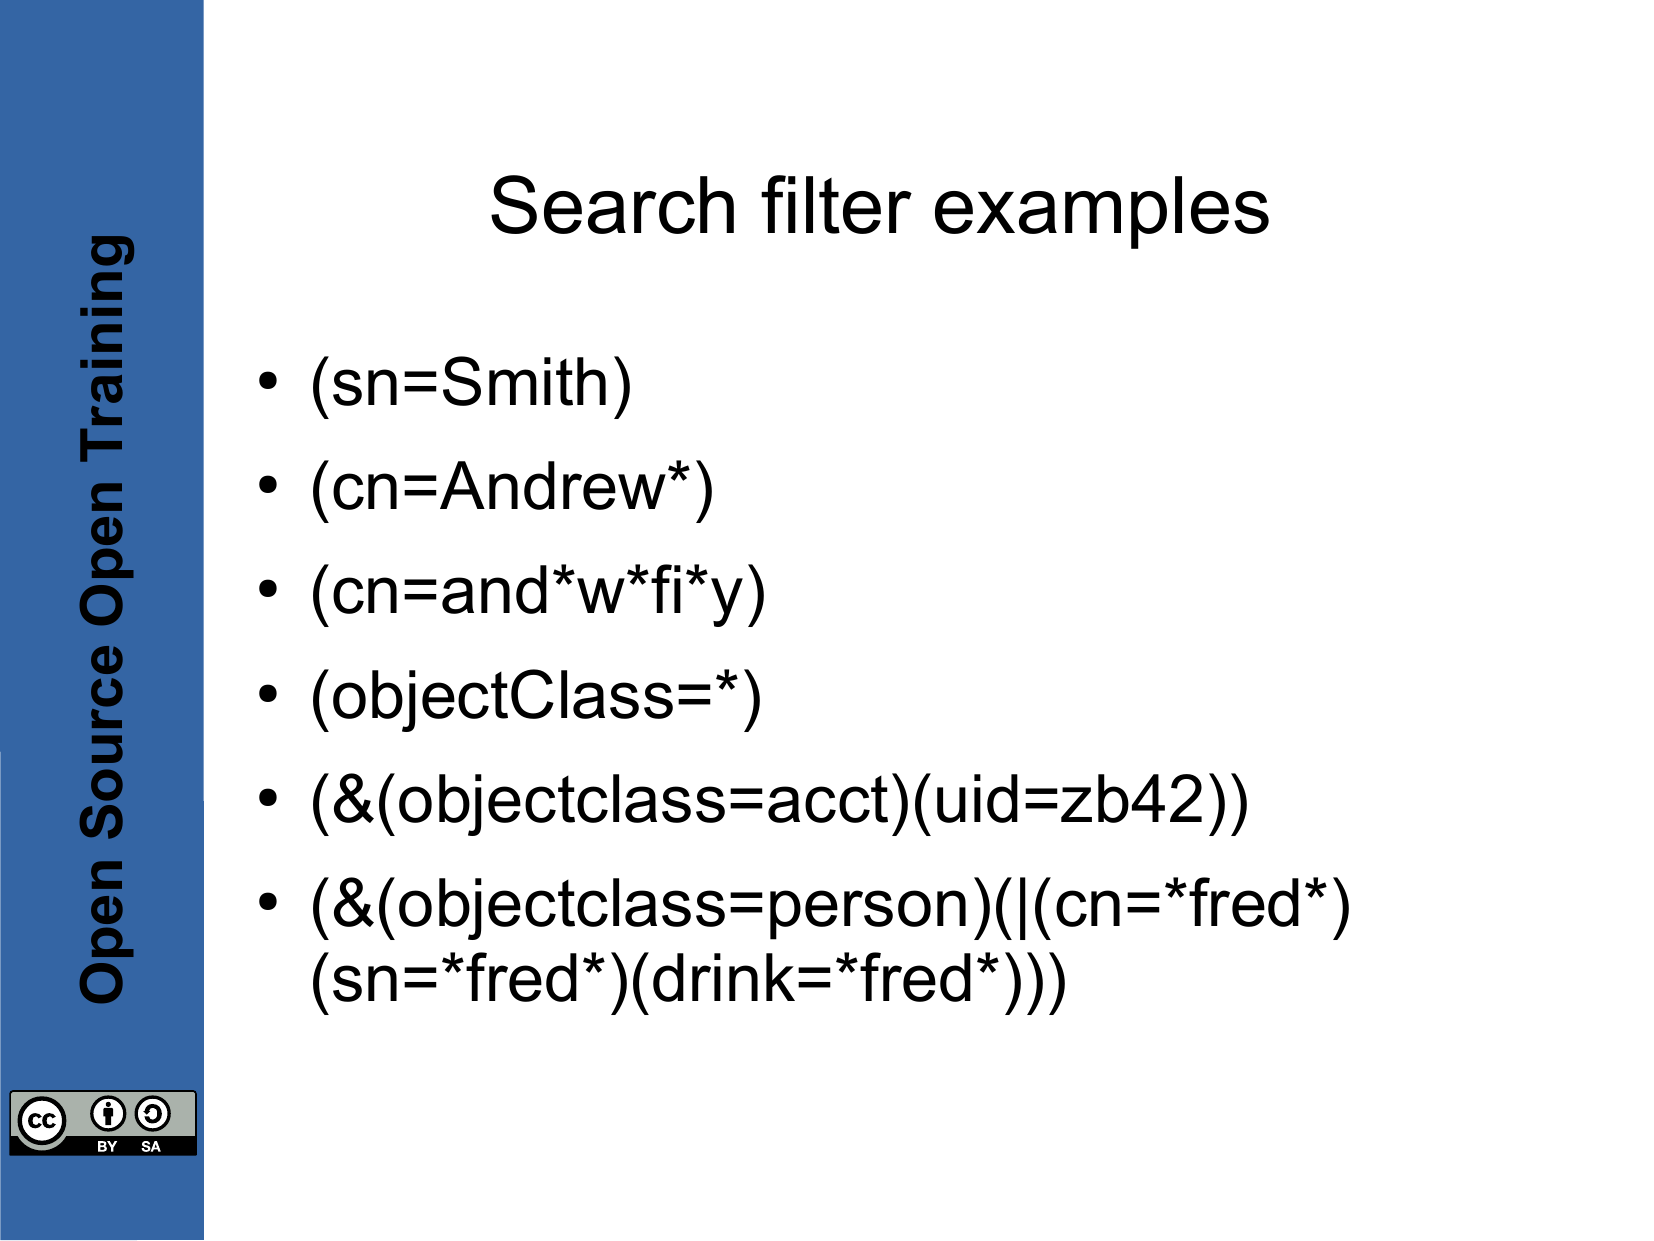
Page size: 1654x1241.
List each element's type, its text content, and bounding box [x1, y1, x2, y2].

title Search filter examples [227, 102, 1534, 310]
list (sn=Smith) (cn=Andrew*) (cn=and*w*fi*y) (objectClass=*) (&(objectclass=acct)(uid=zb42)) (&(objectclass=person)(|(cn=*fred*)(sn=*fred*)(drink=*fred*))) [238, 344, 1534, 1127]
